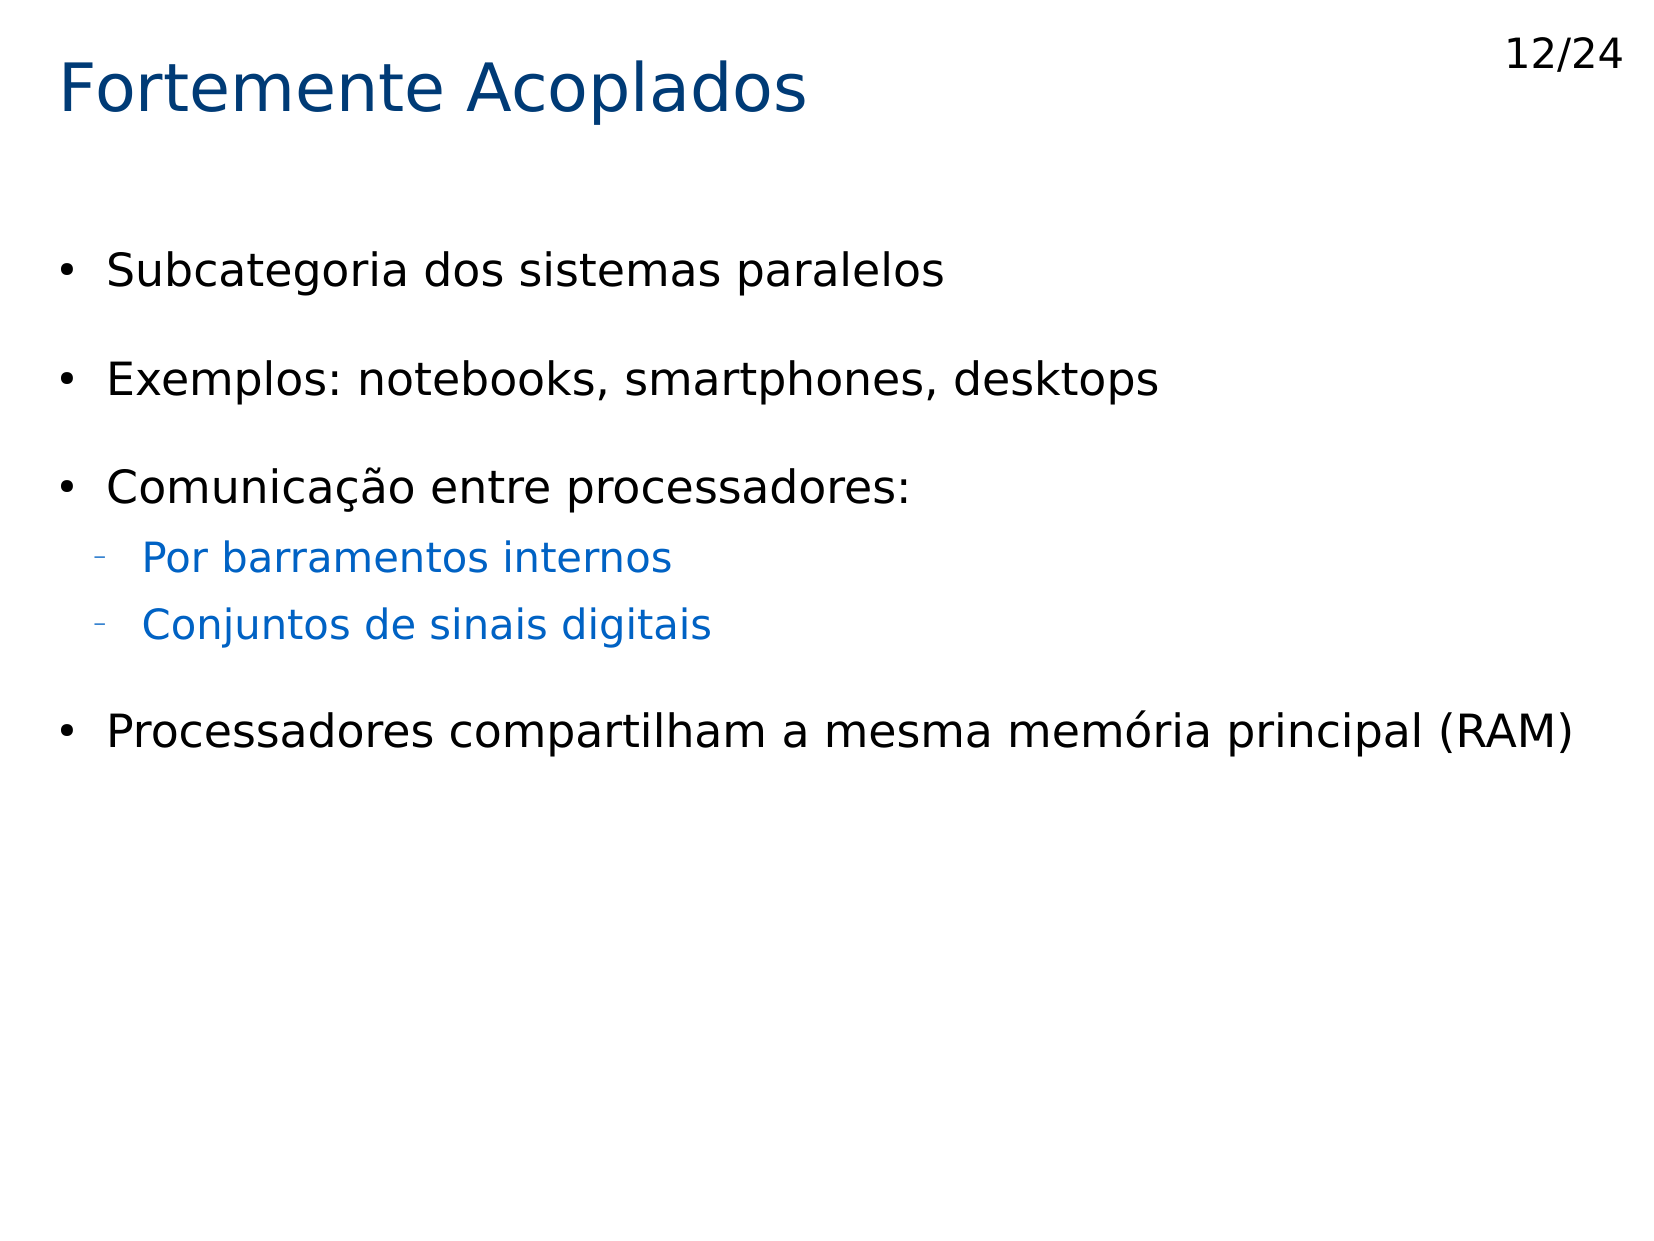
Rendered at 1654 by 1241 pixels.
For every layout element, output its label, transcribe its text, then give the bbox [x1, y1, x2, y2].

list Subcategoria dos sistemas paralelos Exemplos: notebooks, smartphones, desktops Comunicação entre processadores: Por barramentos internos Conjuntos de sinais digitais Processadores compartilham a mesma memória principal (RAM) [59, 236, 1595, 1211]
title Fortemente Acoplados [59, 29, 1506, 148]
